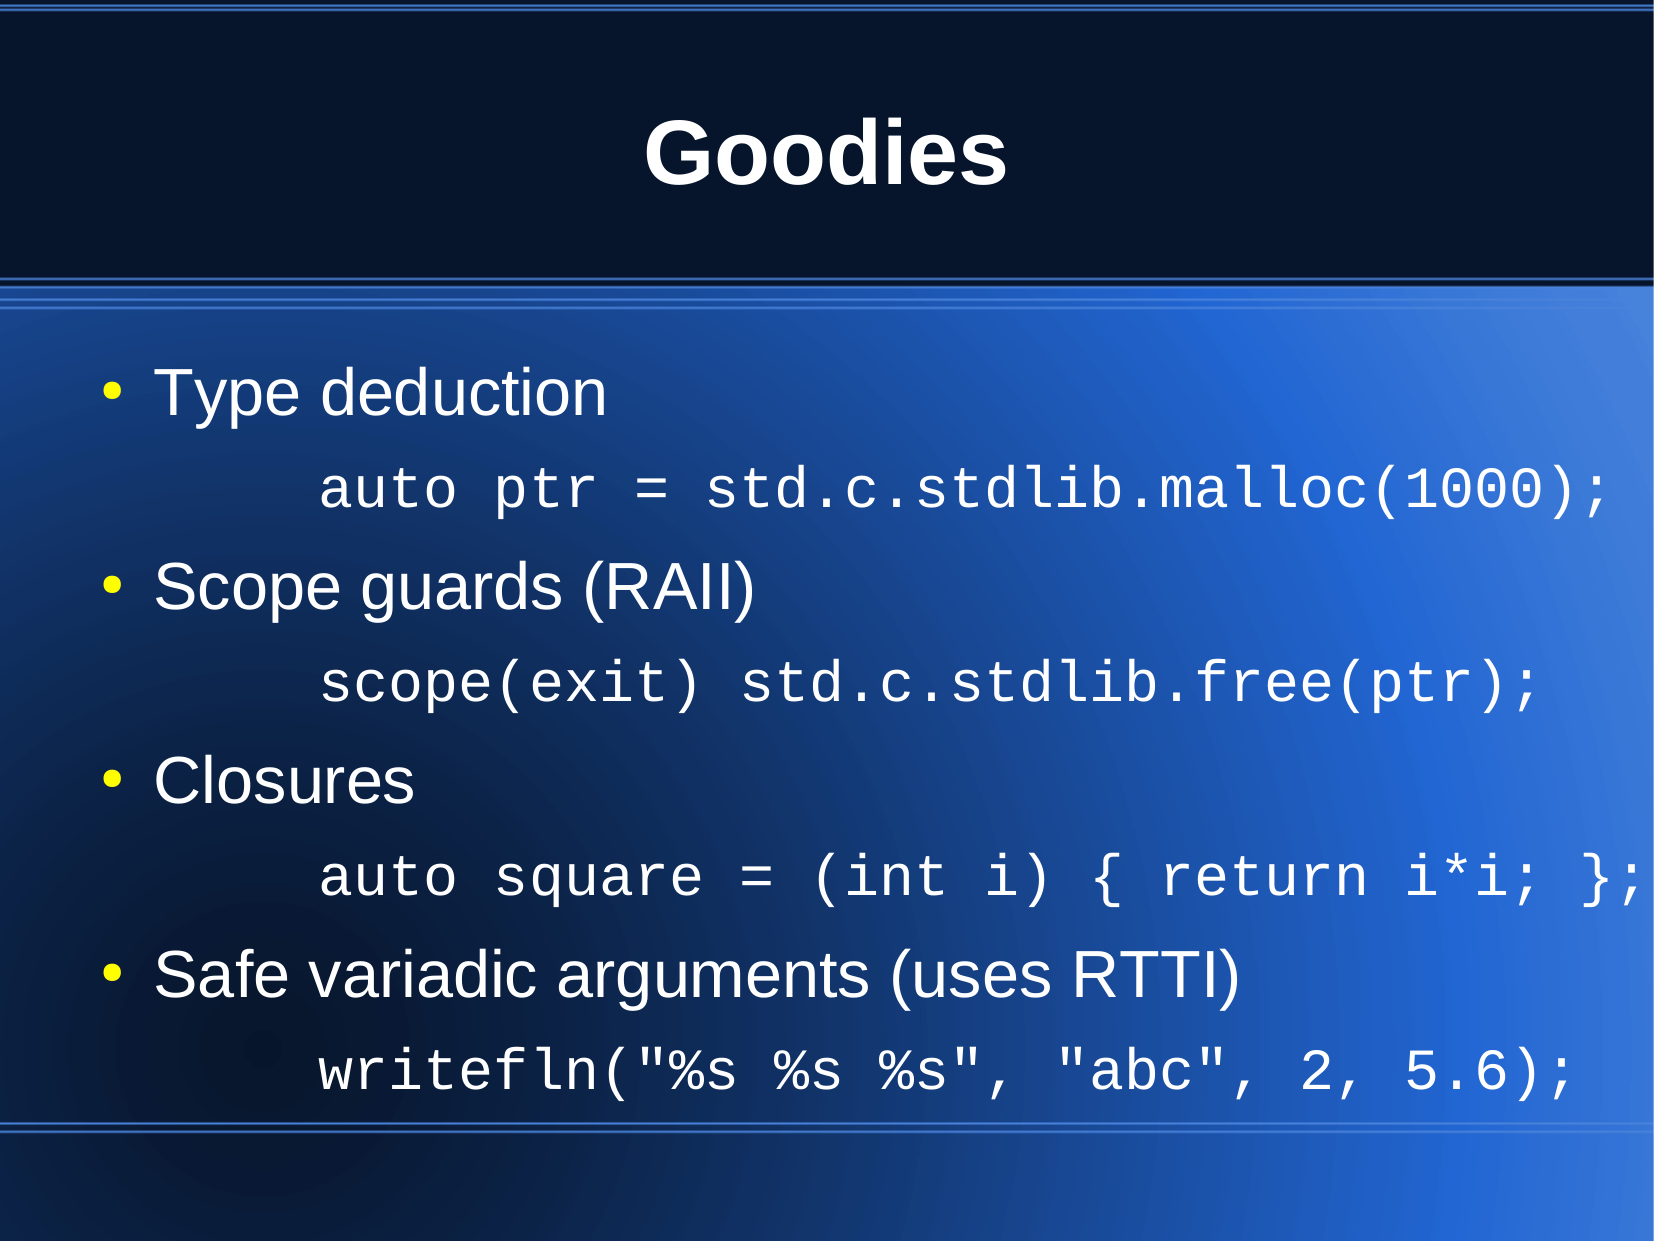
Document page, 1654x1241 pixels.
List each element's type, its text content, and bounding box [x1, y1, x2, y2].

title Goodies [82, 49, 1571, 257]
picture [0, 0, 1654, 1241]
list Type deduction auto ptr = std.c.stdlib.malloc(1000); Scope guards (RAII) scope(exit) std.c.stdlib.free(ptr); Closures auto square = (int i) { return i*i; }; Safe variadic arguments (uses RTTI) writefln("%s %s %s", "abc", 2, 5.6); [82, 355, 1654, 1095]
